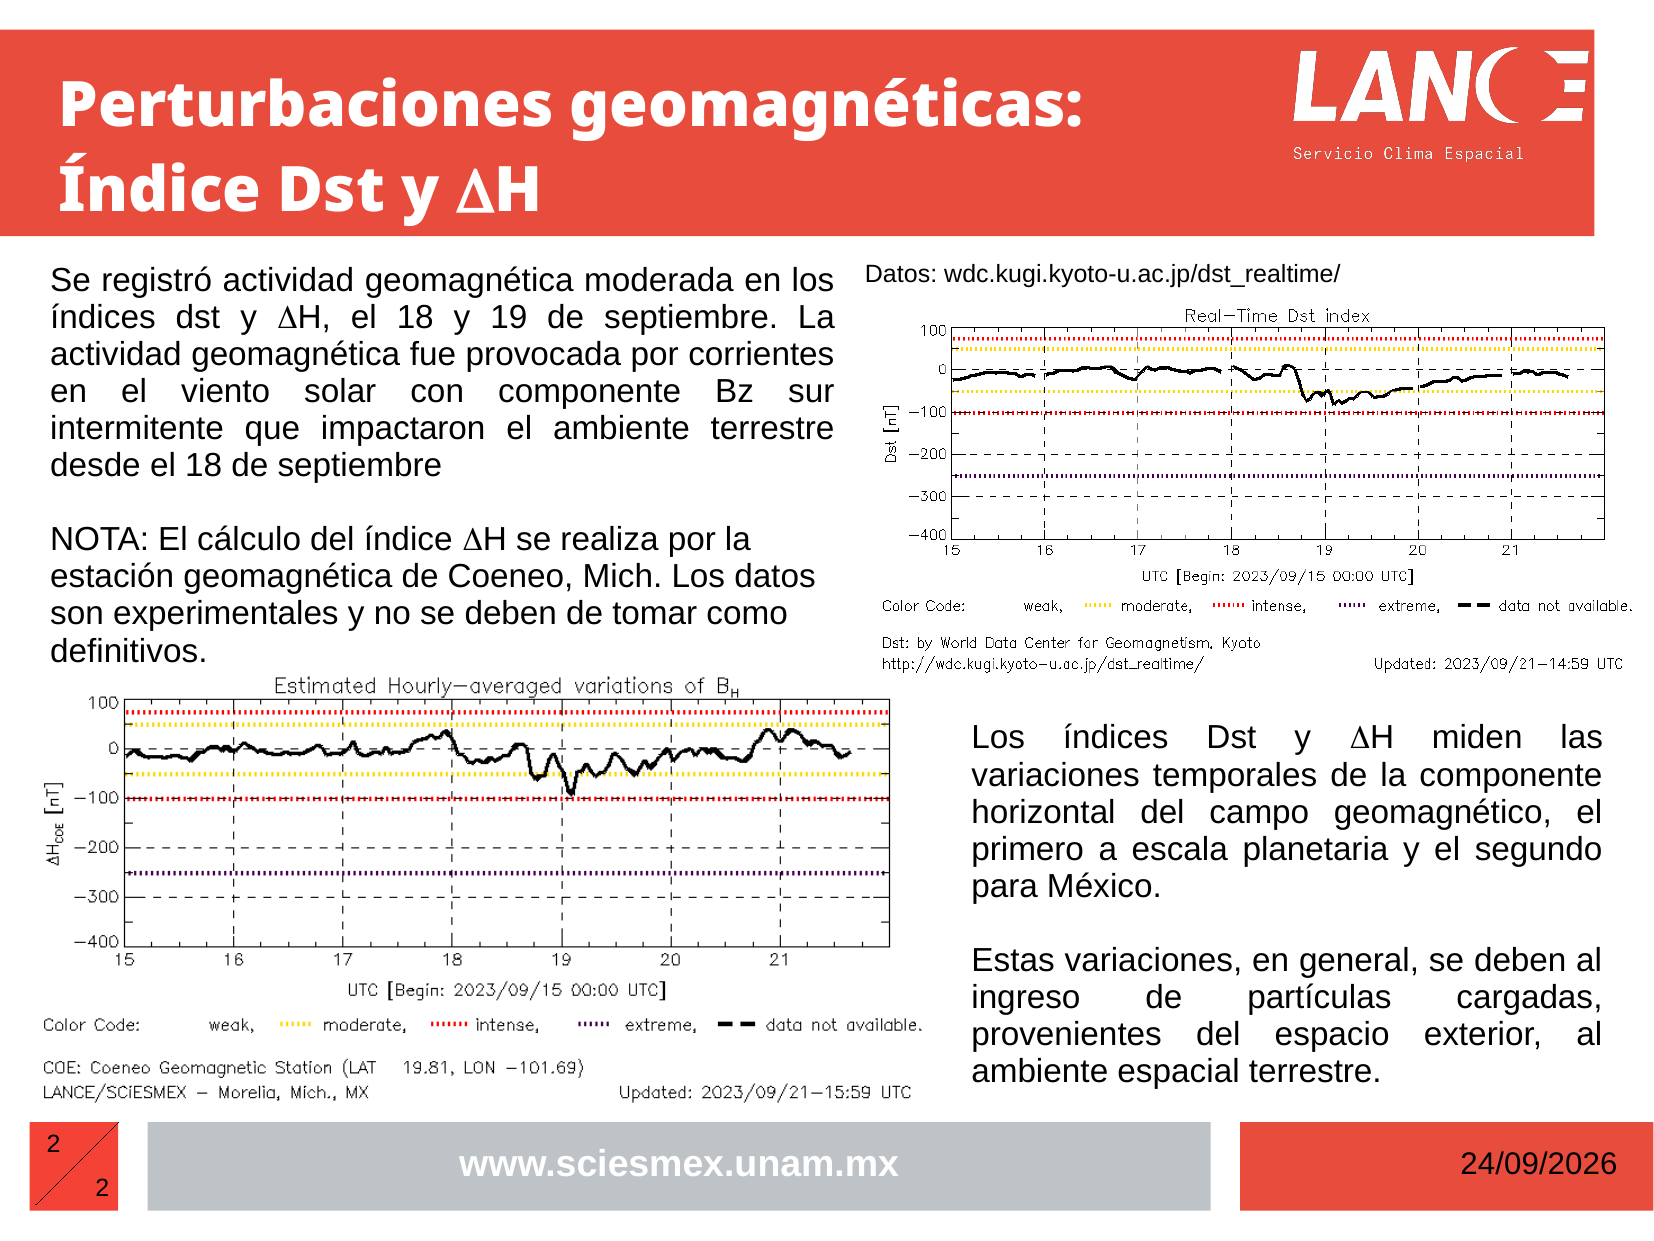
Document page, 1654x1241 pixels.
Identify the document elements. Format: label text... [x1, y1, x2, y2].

text_box Datos: wdc.kugi.kyoto-u.ac.jp/dst_realtime/ [850, 252, 1371, 296]
title Perturbaciones geomagnéticas: Índice Dst y DH [59, 59, 1312, 207]
text_box <número> [31, 1122, 176, 1170]
text_box Se registró actividad geomagnética moderada en los índices dst y DH, el 18 y 19 de septiembre. La actividad geomagnética fue provocada por corrientes en el viento solar con componente Bz sur intermitente que impactaron el ambiente terrestre desde el 18 de septiembre NOTA: El cálculo del índice DH se realiza por la estación geomagnética de Coeneo, Mich. Los datos son experimentales y no se deben de tomar como definitivos. [35, 253, 851, 714]
text_box 2 [35, 1151, 125, 1209]
text_box 21/09/2023 [1424, 1122, 1654, 1205]
picture [1293, 47, 1589, 162]
picture [34, 289, 1642, 1105]
text_box www.sciesmex.unam.mx [153, 1122, 1205, 1205]
text_box Los índices Dst y DH miden las variaciones temporales de la componente horizontal del campo geomagnético, el primero a escala planetaria y el segundo para México. Estas variaciones, en general, se deben al ingreso de partículas cargadas, provenientes del espacio exterior, al ambiente espacial terrestre. [956, 711, 1619, 1097]
